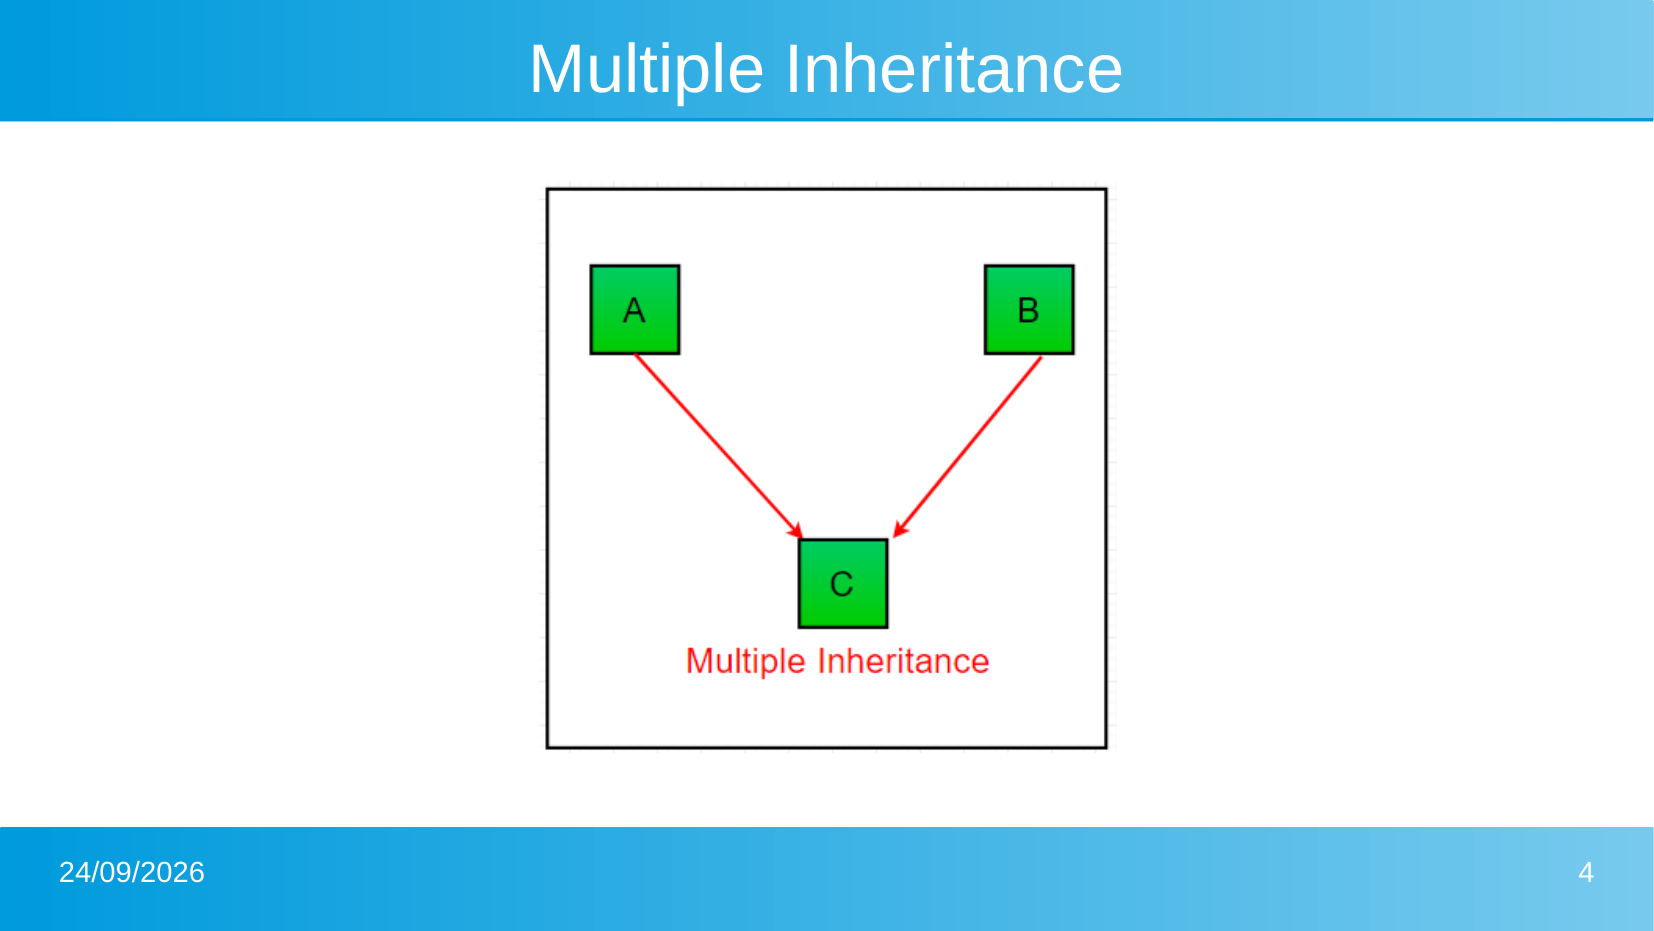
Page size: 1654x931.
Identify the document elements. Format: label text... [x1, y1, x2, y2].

title Multiple Inheritance [59, 29, 1595, 108]
picture [538, 177, 1117, 753]
